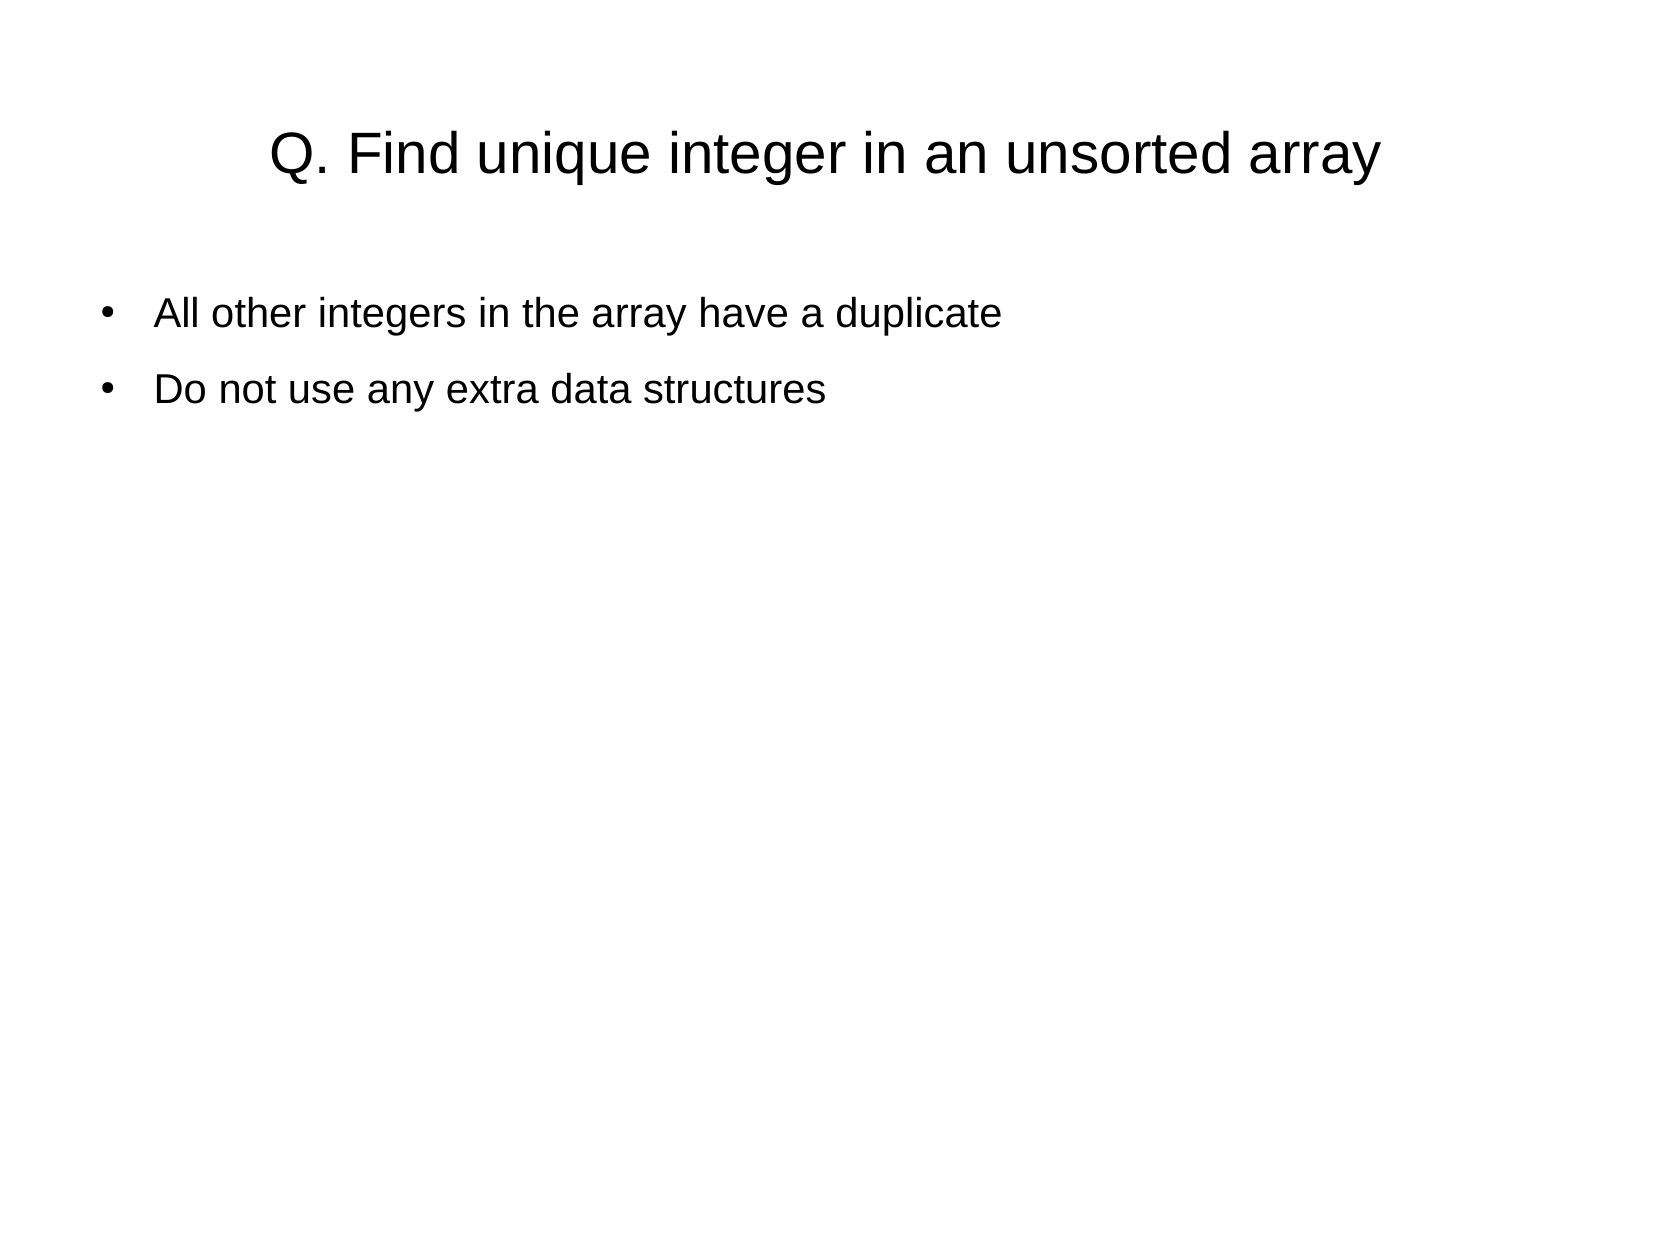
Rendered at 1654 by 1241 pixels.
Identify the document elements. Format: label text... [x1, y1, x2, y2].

list All other integers in the array have a duplicate Do not use any extra data structures [82, 290, 1571, 1010]
title Q. Find unique integer in an unsorted array [82, 49, 1571, 257]
